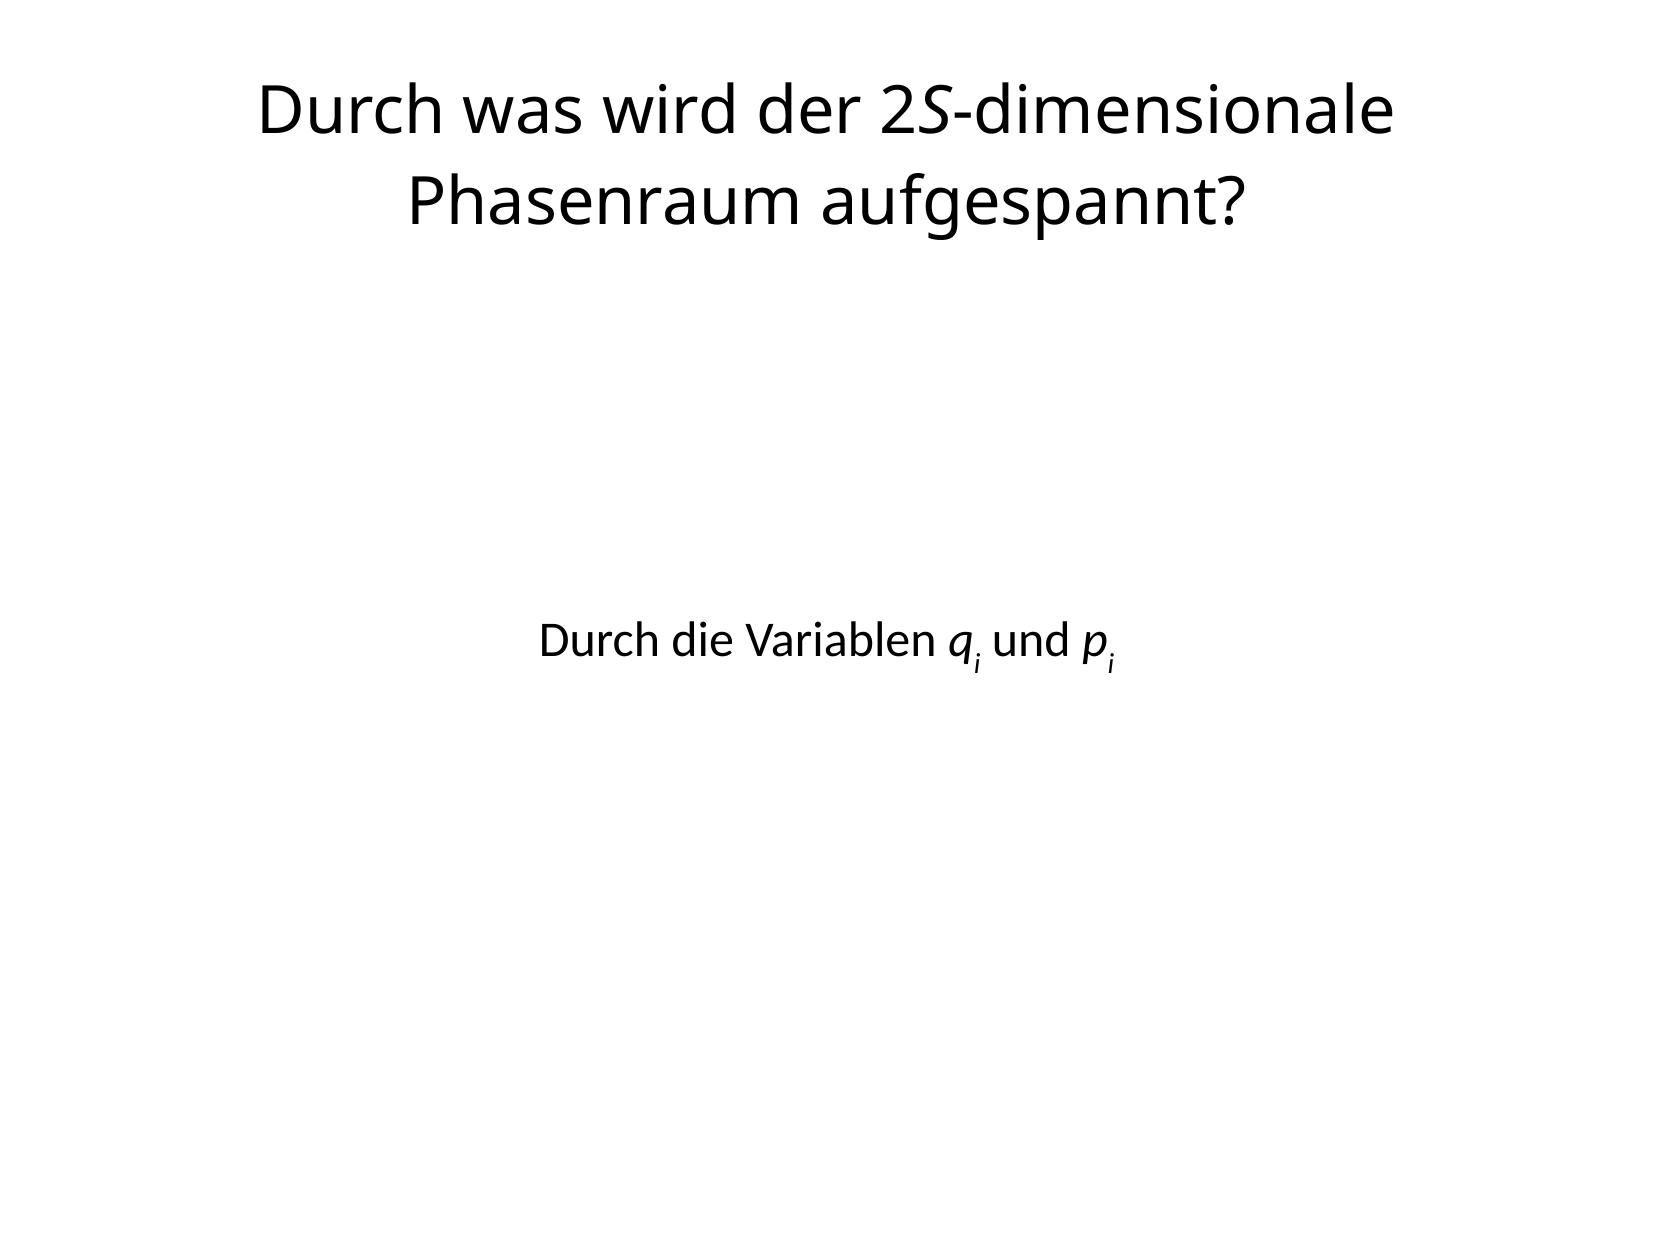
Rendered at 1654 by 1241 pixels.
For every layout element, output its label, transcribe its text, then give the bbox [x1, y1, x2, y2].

subtitle Durch die Variablen qi und pi [82, 290, 1571, 1010]
title Durch was wird der 2S-dimensionale Phasenraum aufgespannt? [82, 49, 1571, 257]
